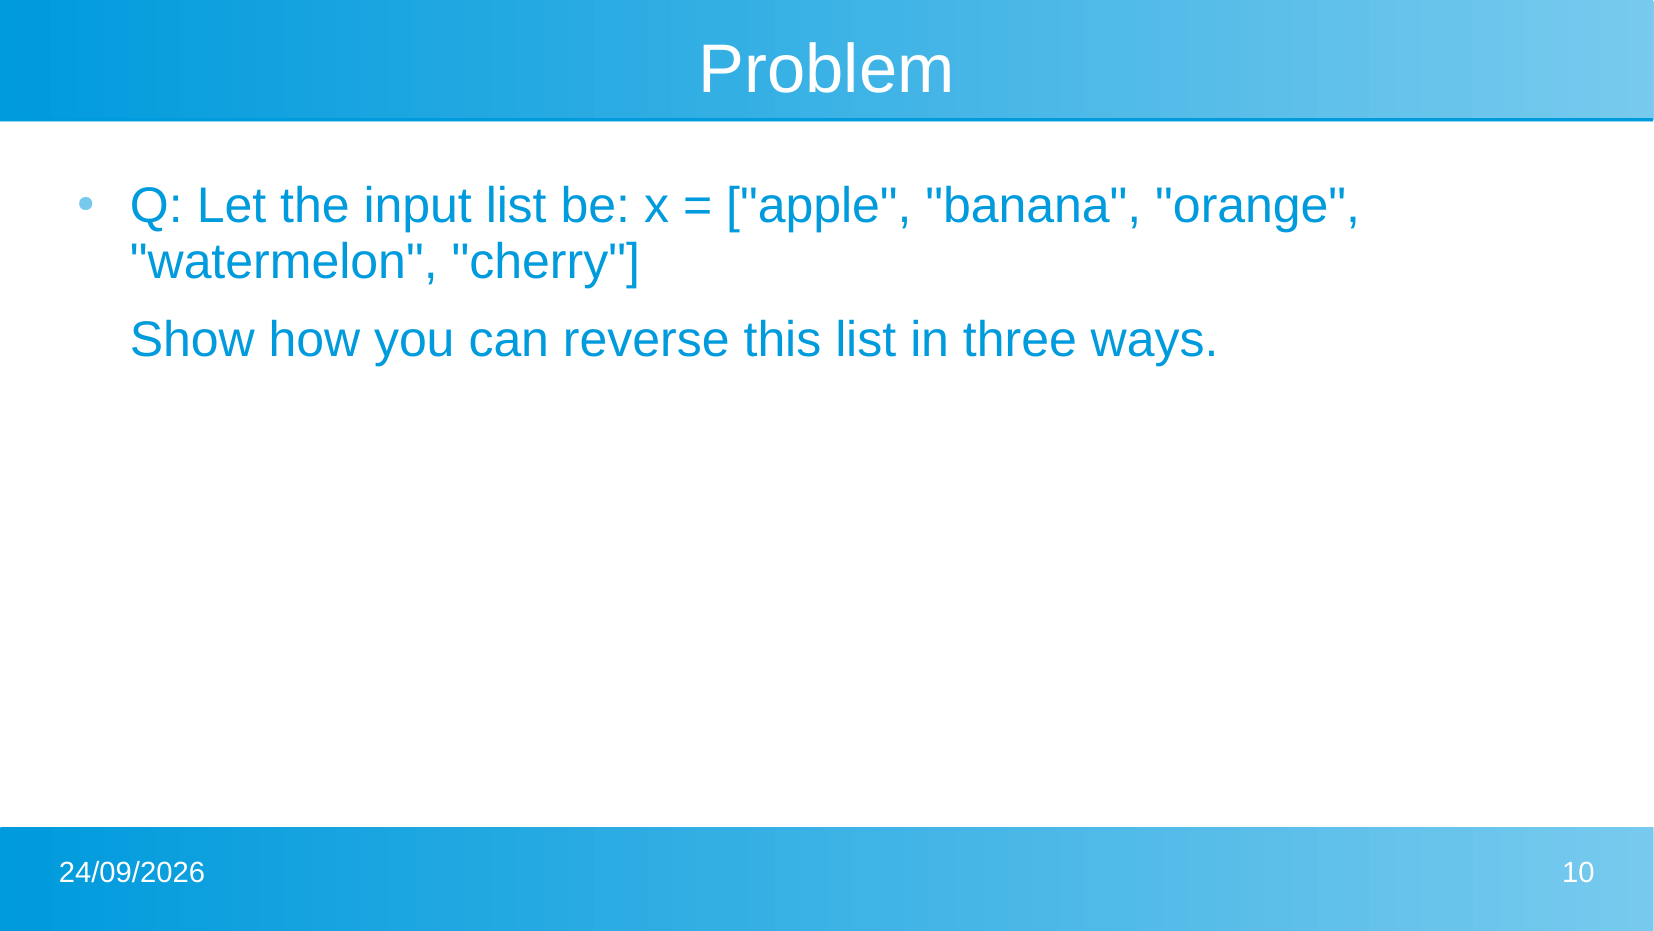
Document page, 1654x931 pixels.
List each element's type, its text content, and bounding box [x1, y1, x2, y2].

list Q: Let the input list be: x = ["apple", "banana", "orange", "watermelon", "cherry"] Show how you can reverse this list in three ways. [59, 177, 1595, 768]
title Problem [59, 29, 1595, 108]
